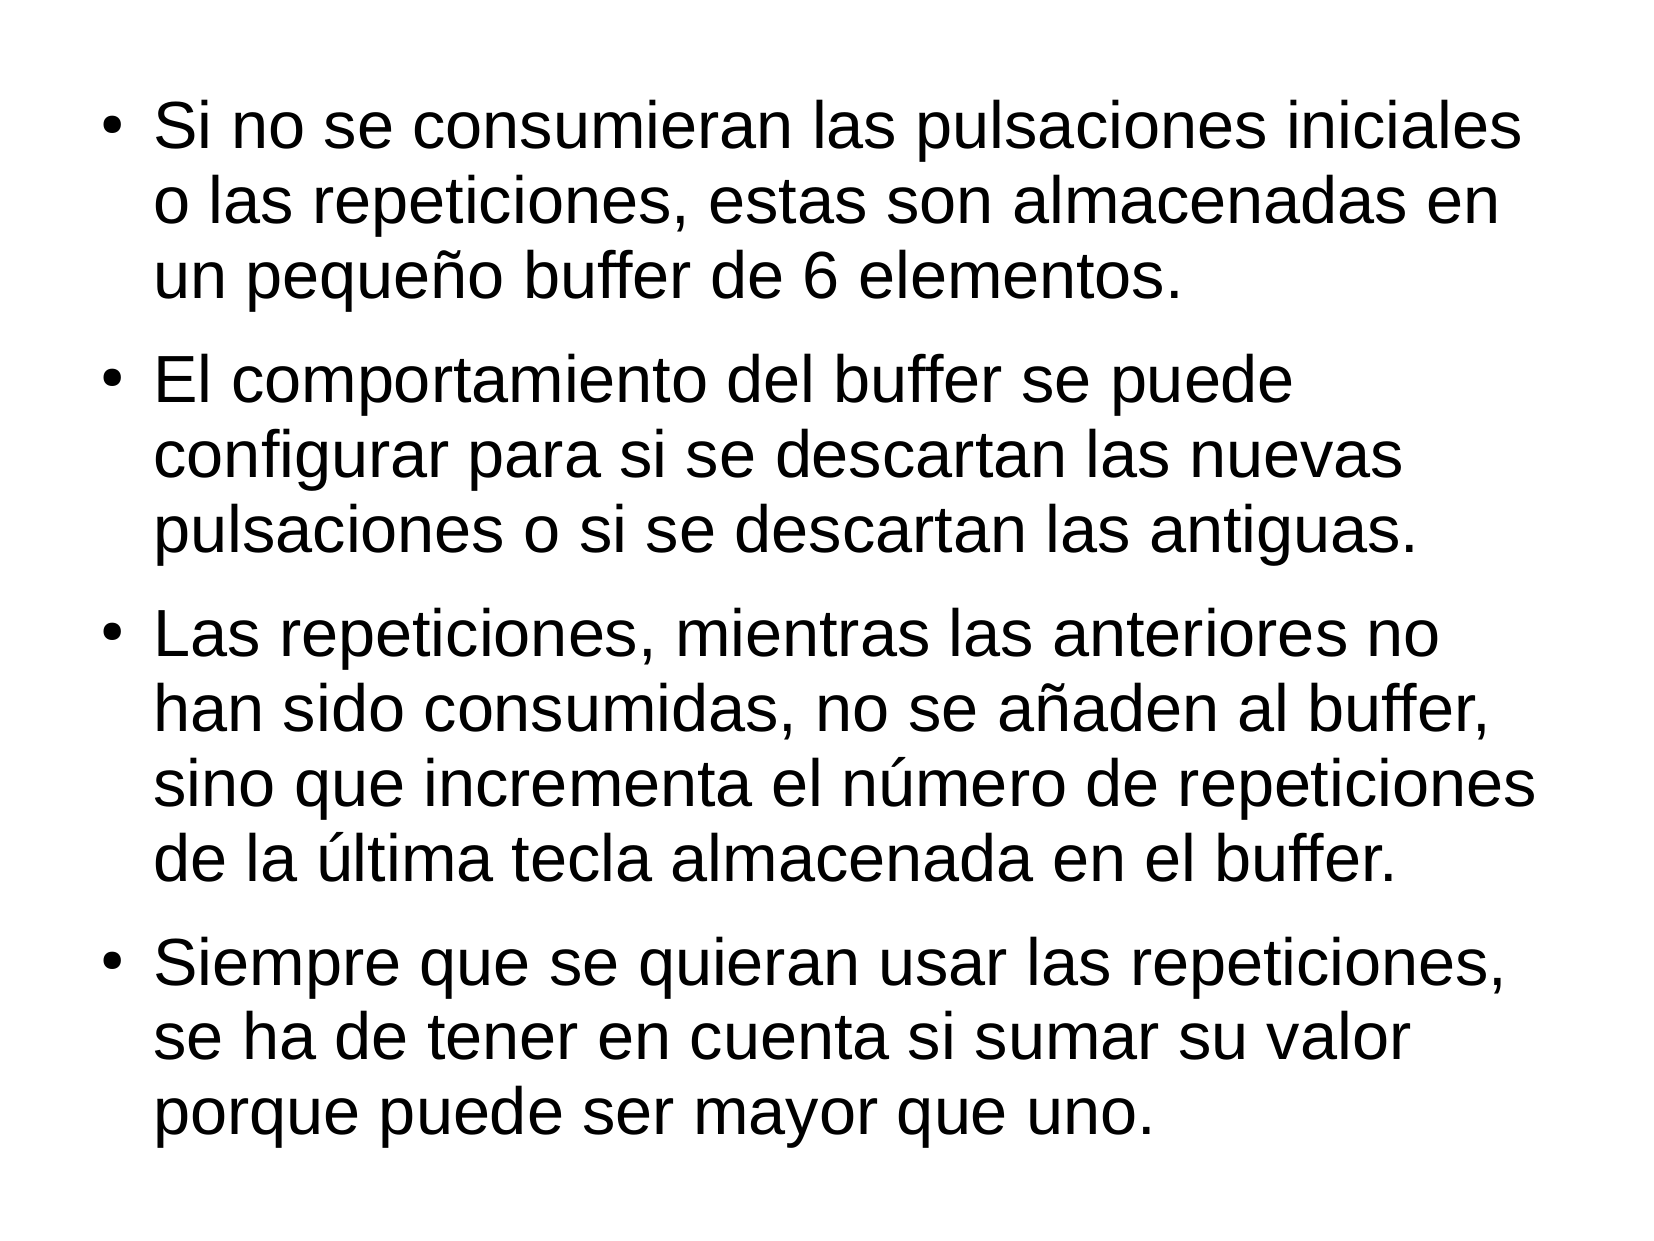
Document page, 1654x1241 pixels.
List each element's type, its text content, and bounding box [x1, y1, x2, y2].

list Si no se consumieran las pulsaciones iniciales o las repeticiones, estas son almacenadas en un pequeño buffer de 6 elementos. El comportamiento del buffer se puede configurar para si se descartan las nuevas pulsaciones o si se descartan las antiguas. Las repeticiones, mientras las anteriores no han sido consumidas, no se añaden al buffer, sino que incrementa el número de repeticiones de la última tecla almacenada en el buffer. Siempre que se quieran usar las repeticiones, se ha de tener en cuenta si sumar su valor porque puede ser mayor que uno. [82, 88, 1571, 1182]
